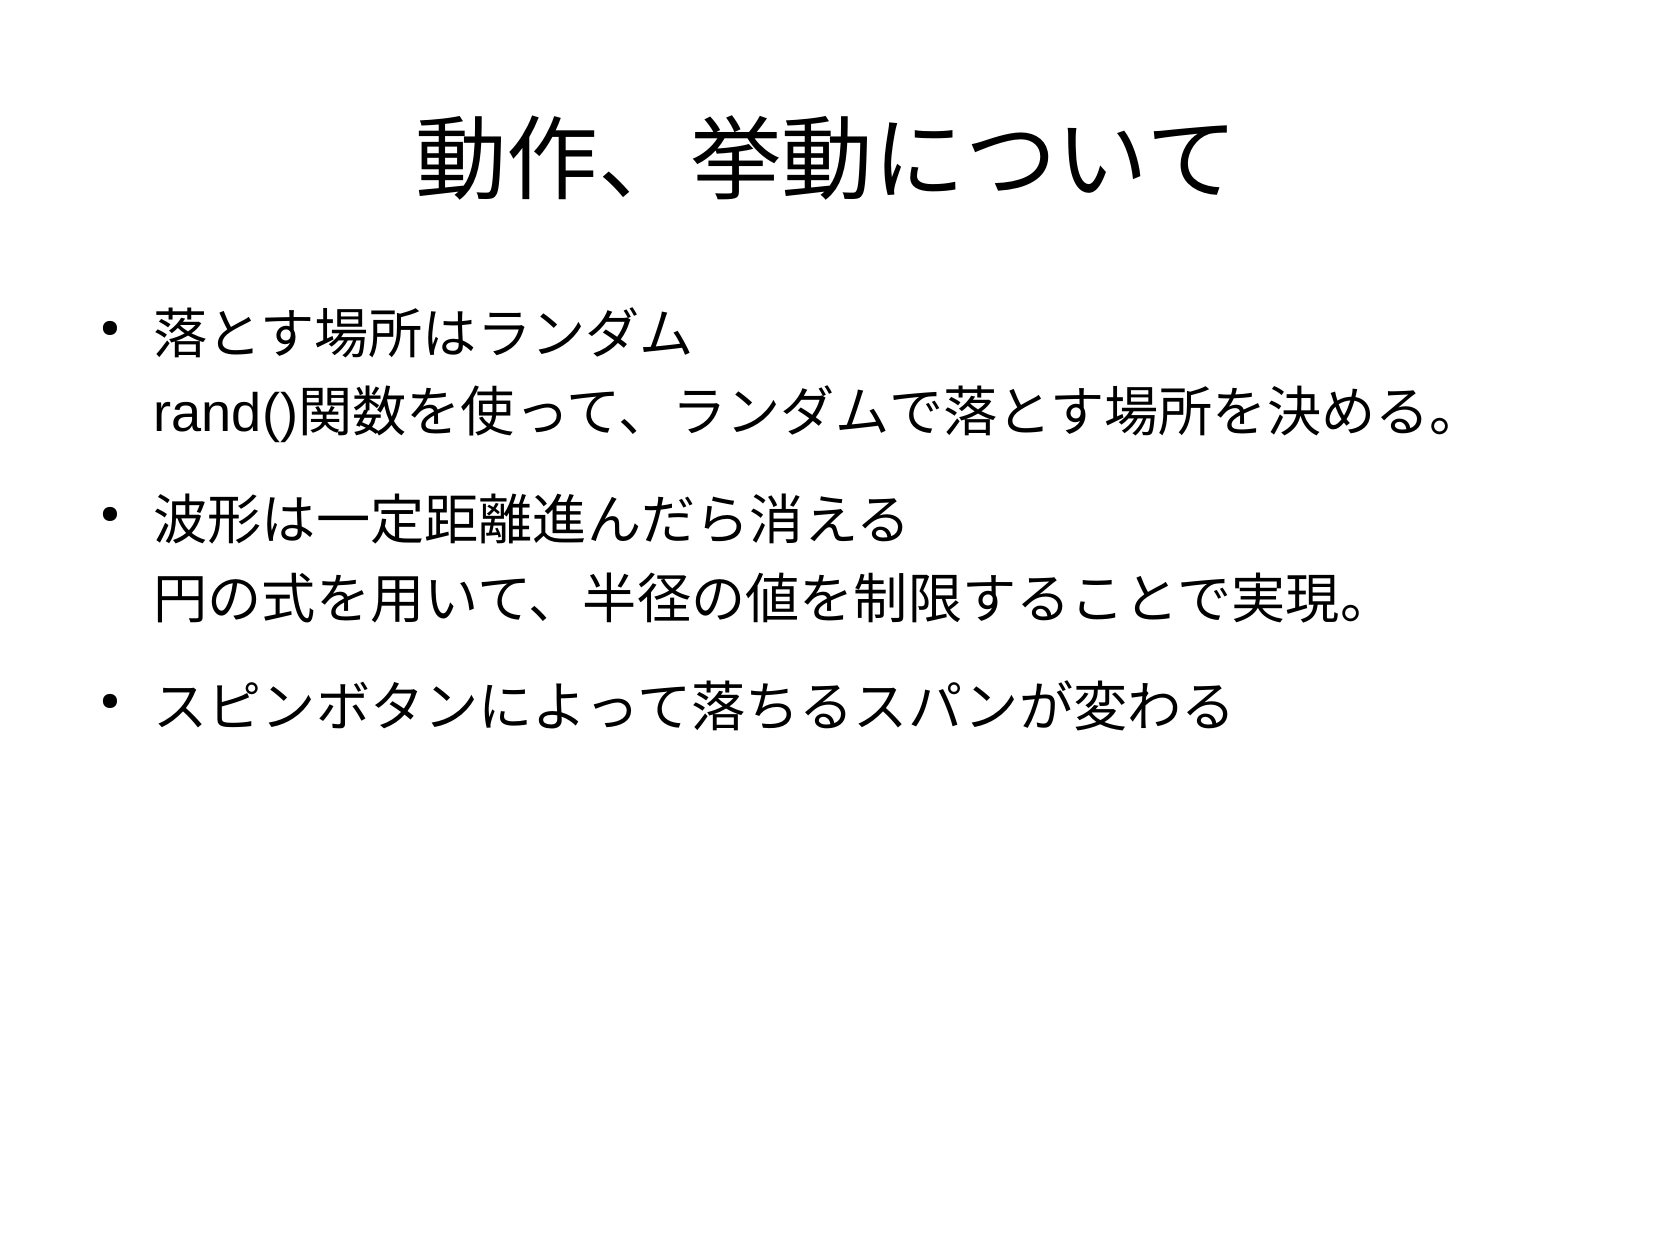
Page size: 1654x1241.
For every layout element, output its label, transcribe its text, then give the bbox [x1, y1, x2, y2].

title 動作、挙動について [82, 49, 1571, 257]
list 落とす場所はランダム rand()関数を使って、ランダムで落とす場所を決める。 波形は一定距離進んだら消える 円の式を用いて、半径の値を制限することで実現。 スピンボタンによって落ちるスパンが変わる [82, 290, 1571, 1010]
